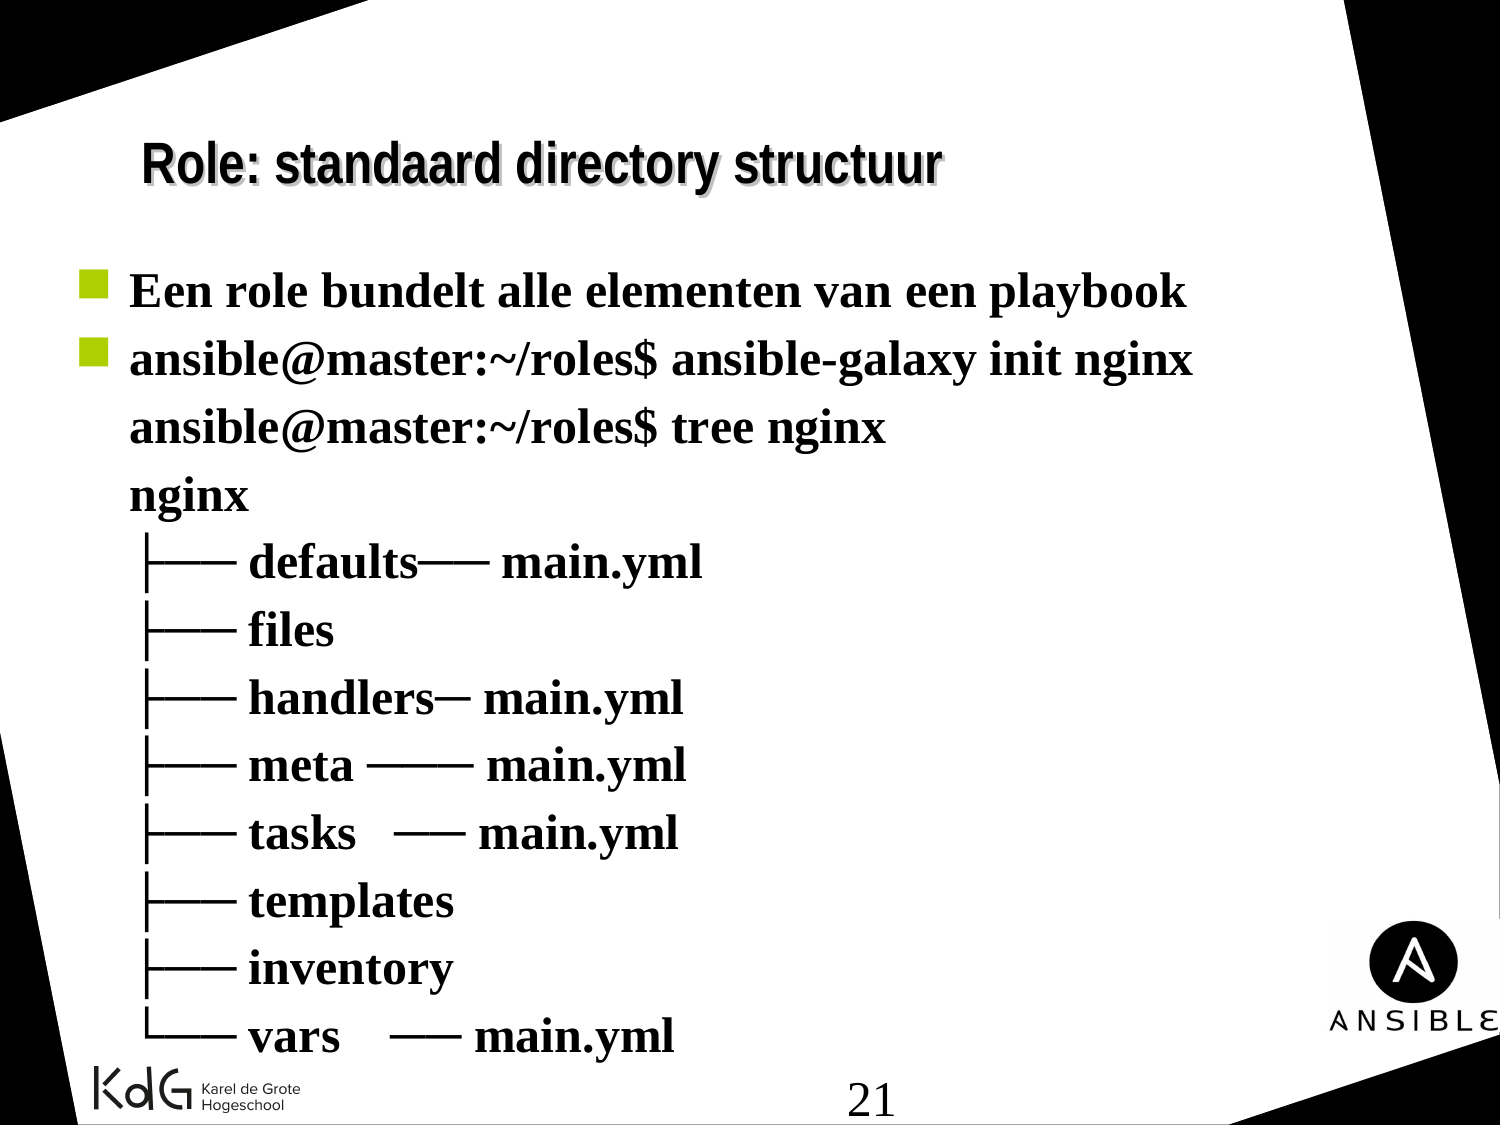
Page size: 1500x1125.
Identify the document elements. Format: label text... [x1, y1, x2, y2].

title Role: standaard directory structuur [141, 72, 1447, 253]
picture [94, 1066, 300, 1113]
picture [1425, 919, 1500, 1032]
list Een role bundelt alle elementen van een playbook ansible@master:~/roles$ ansible-galaxy init nginx ansible@master:~/roles$ tree nginx nginx ├── defaults── main.yml ├── files ├── handlers─ main.yml ├── meta ─── main.yml ├── tasks ── main.yml ├── templates ├── inventory └── vars ── main.yml [75, 263, 1425, 1064]
